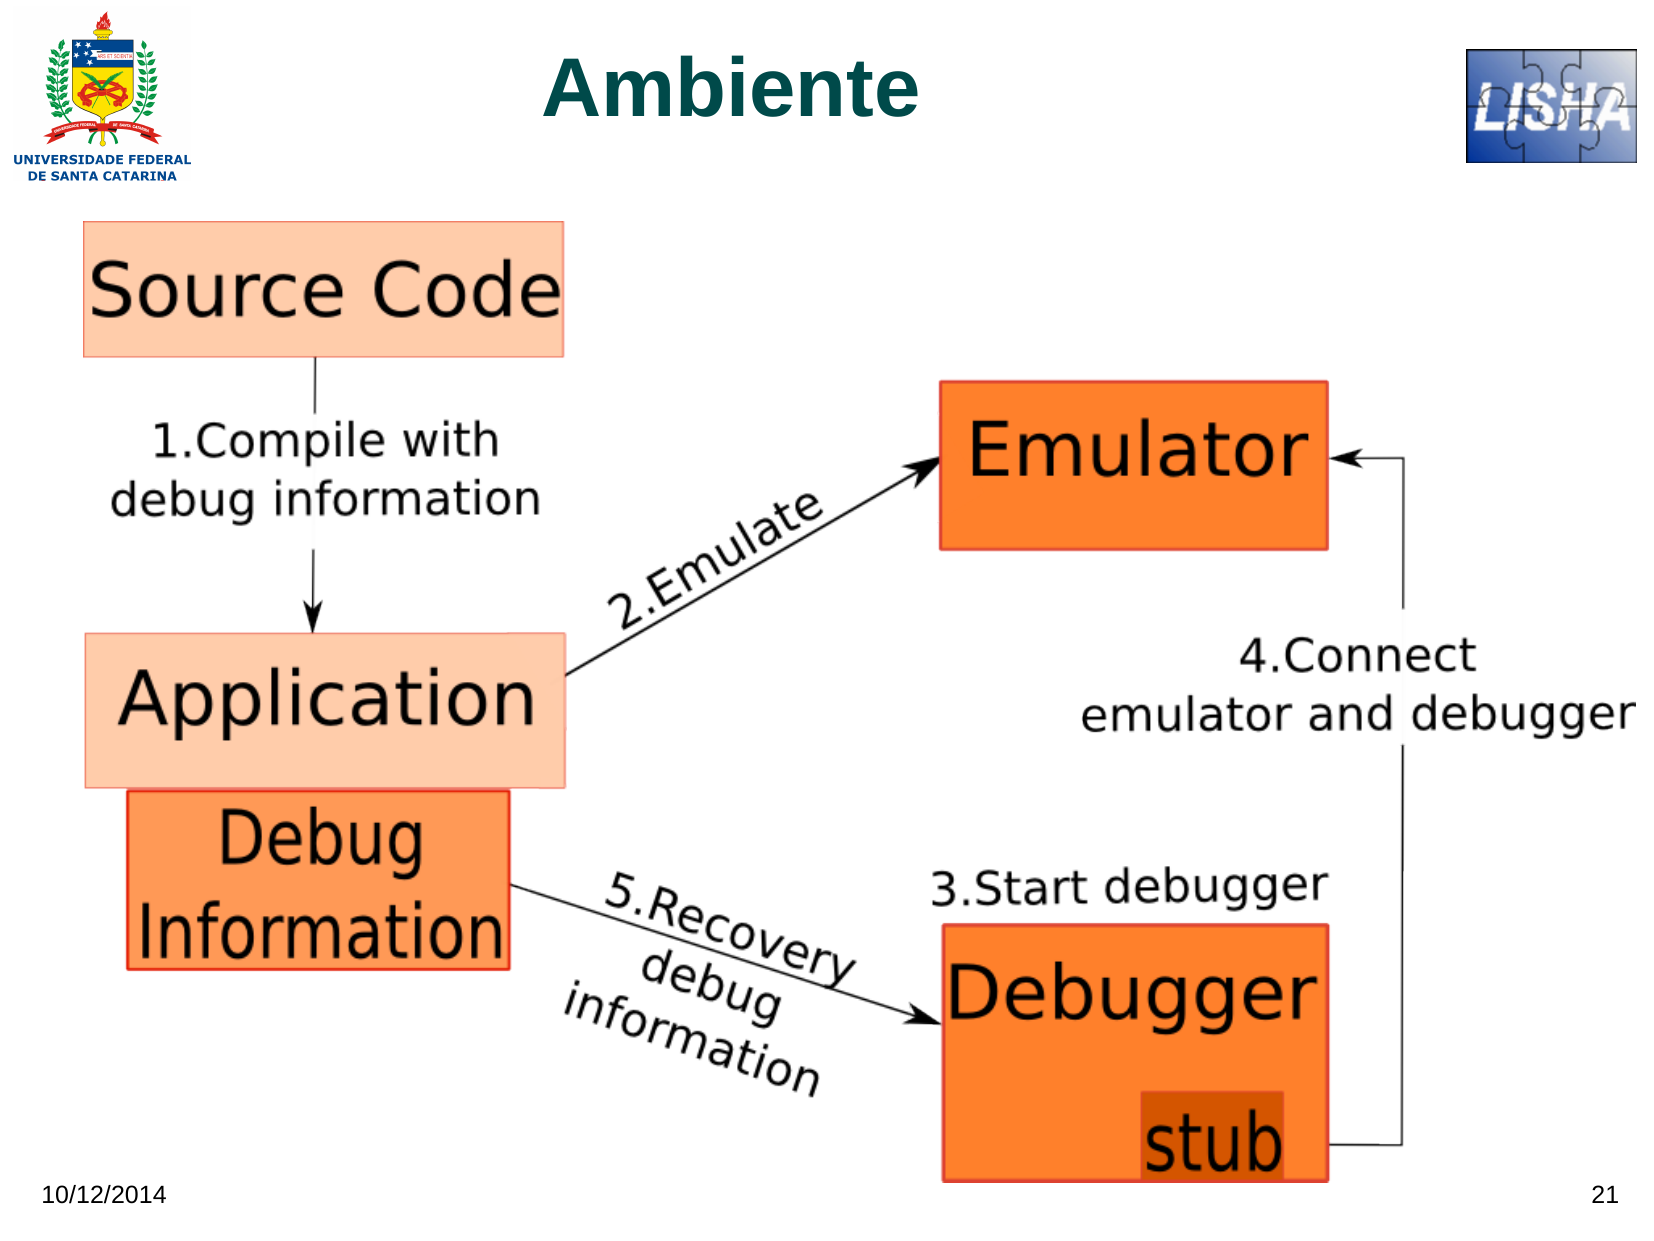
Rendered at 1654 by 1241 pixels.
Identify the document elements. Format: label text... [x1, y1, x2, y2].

title Ambiente [37, 37, 1426, 150]
picture [13, 6, 191, 181]
picture [83, 221, 1636, 1183]
picture [1466, 49, 1637, 163]
